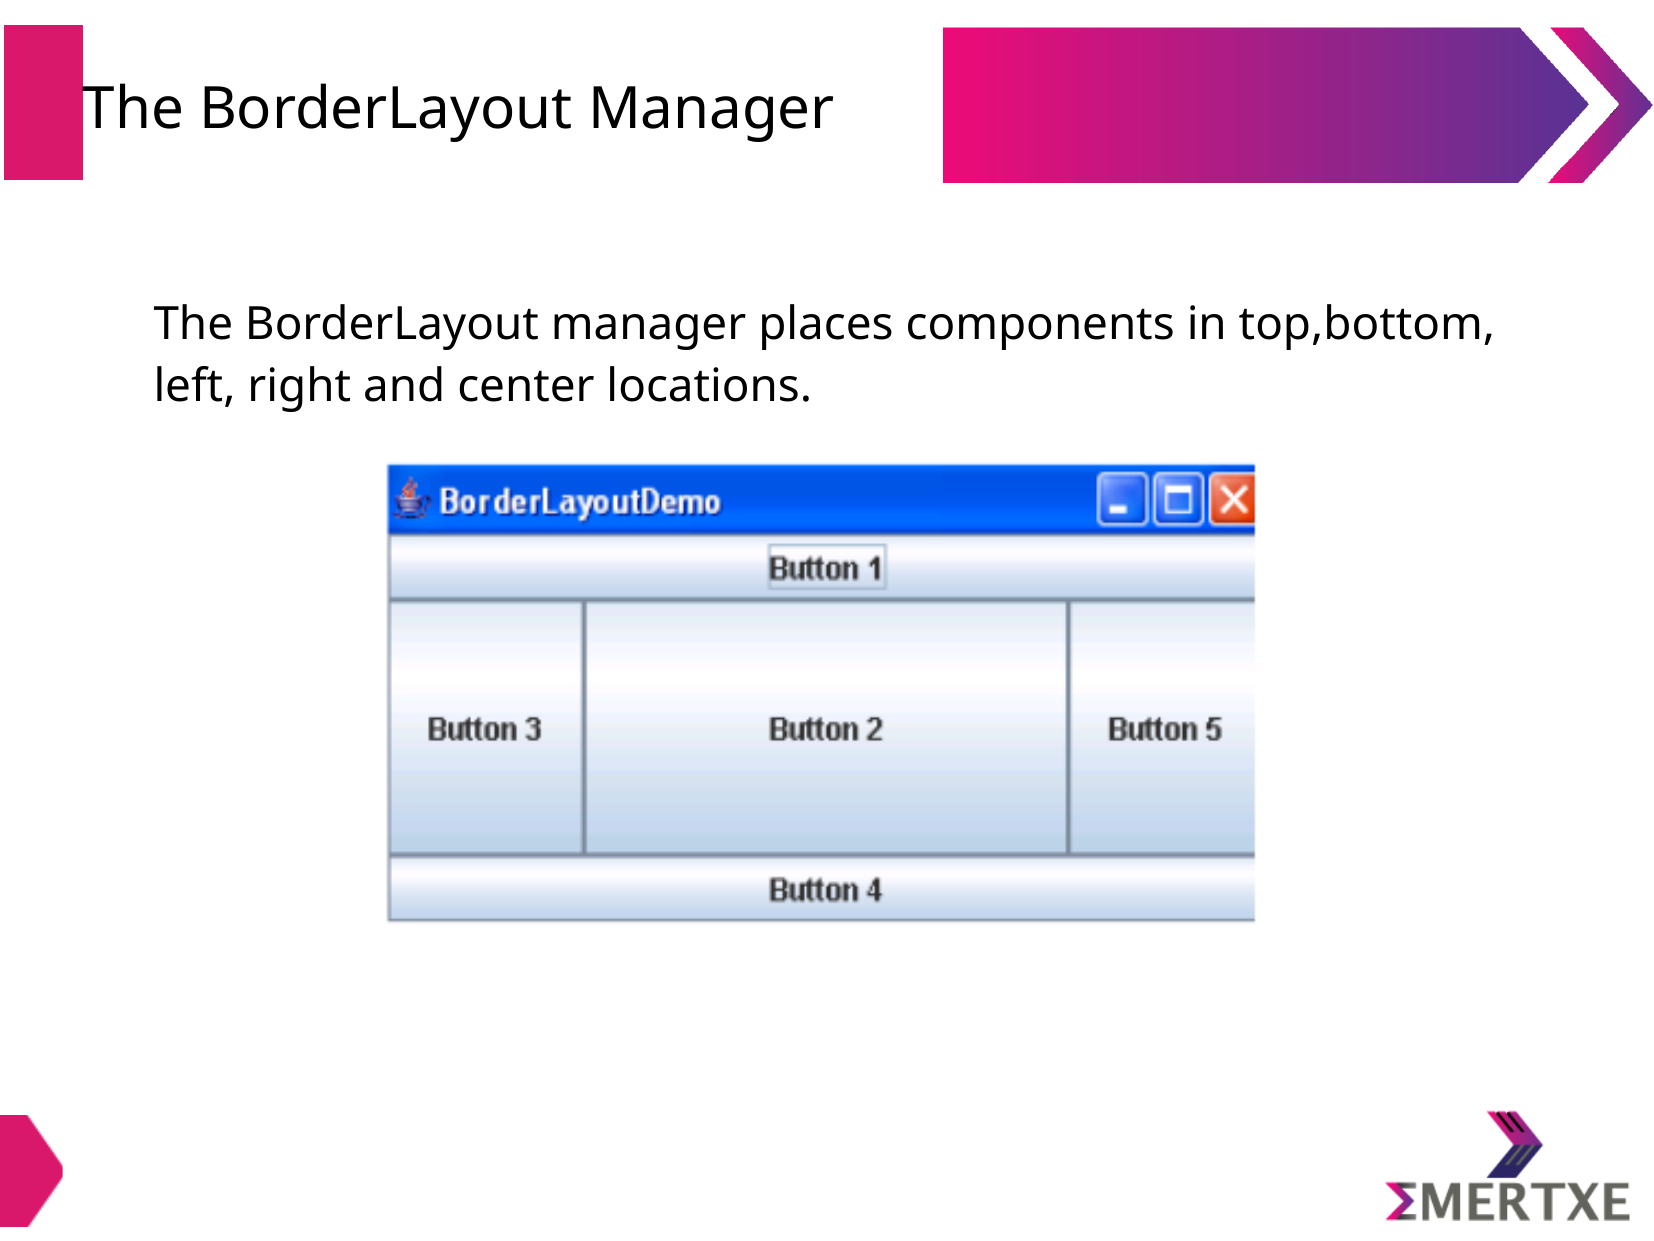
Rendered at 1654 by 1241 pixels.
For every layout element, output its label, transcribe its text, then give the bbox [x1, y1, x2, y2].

title The BorderLayout Manager [82, 2, 1571, 210]
picture [315, 410, 1306, 976]
picture [1571, 27, 1653, 183]
list The BorderLayout manager places components in top,bottom, left, right and center locations. [82, 290, 1571, 1010]
picture [1385, 1107, 1631, 1221]
